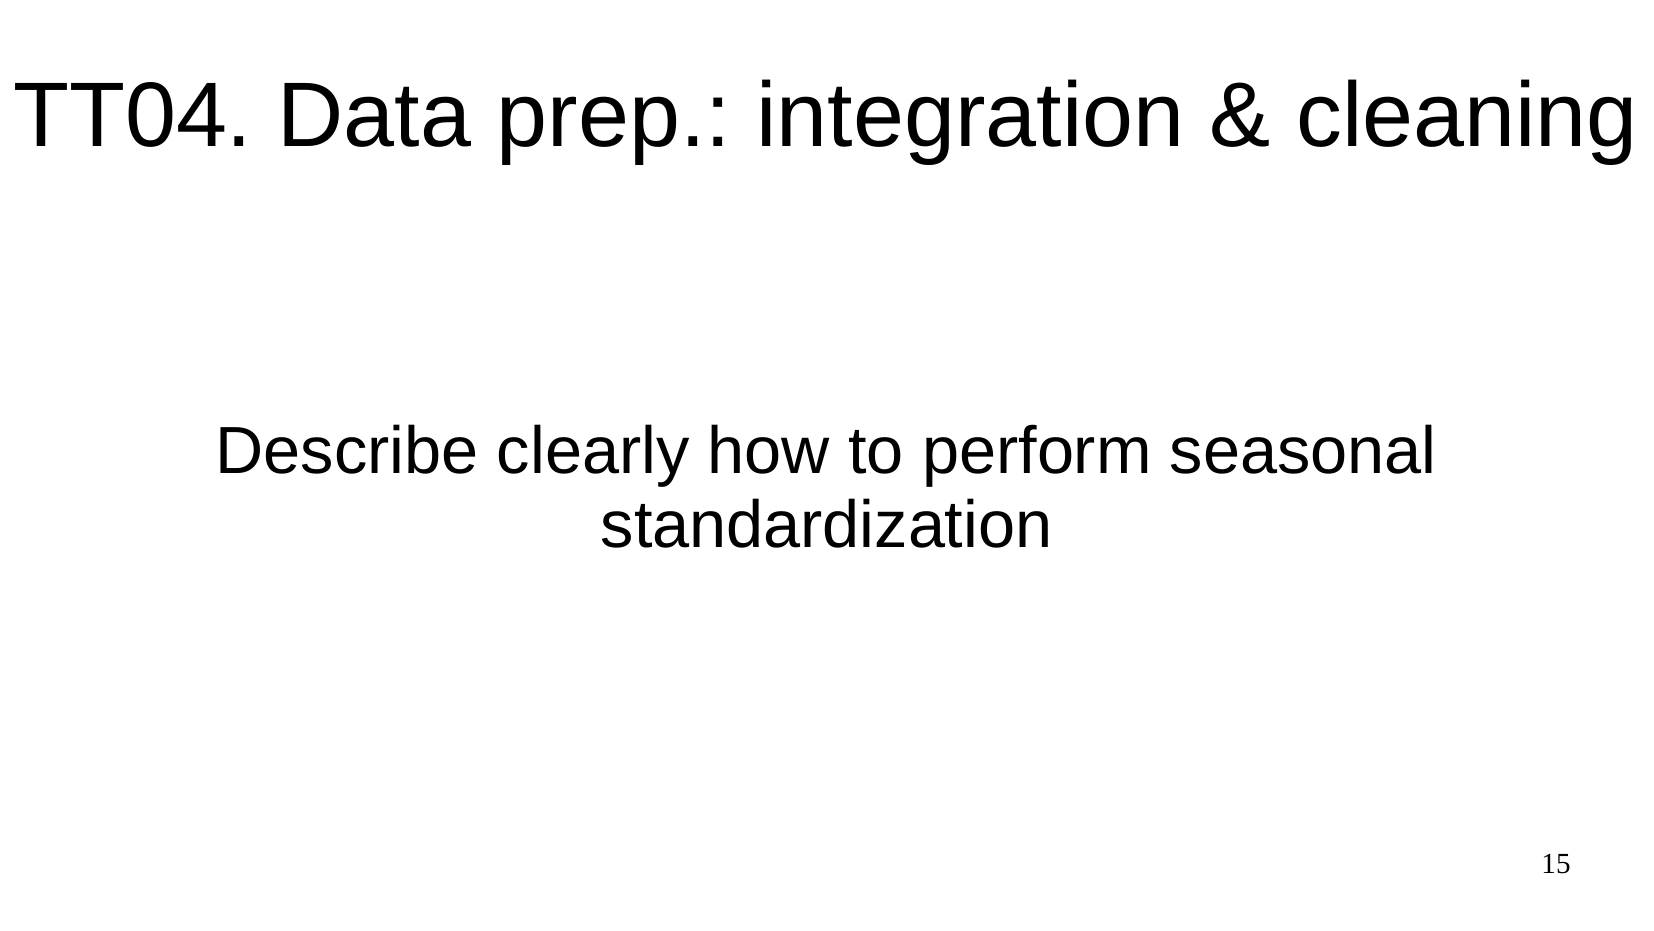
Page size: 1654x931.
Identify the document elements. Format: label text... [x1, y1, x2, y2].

title TT04. Data prep.: integration & cleaning [0, 12, 1654, 218]
subtitle Describe clearly how to perform seasonal standardization [82, 218, 1571, 758]
